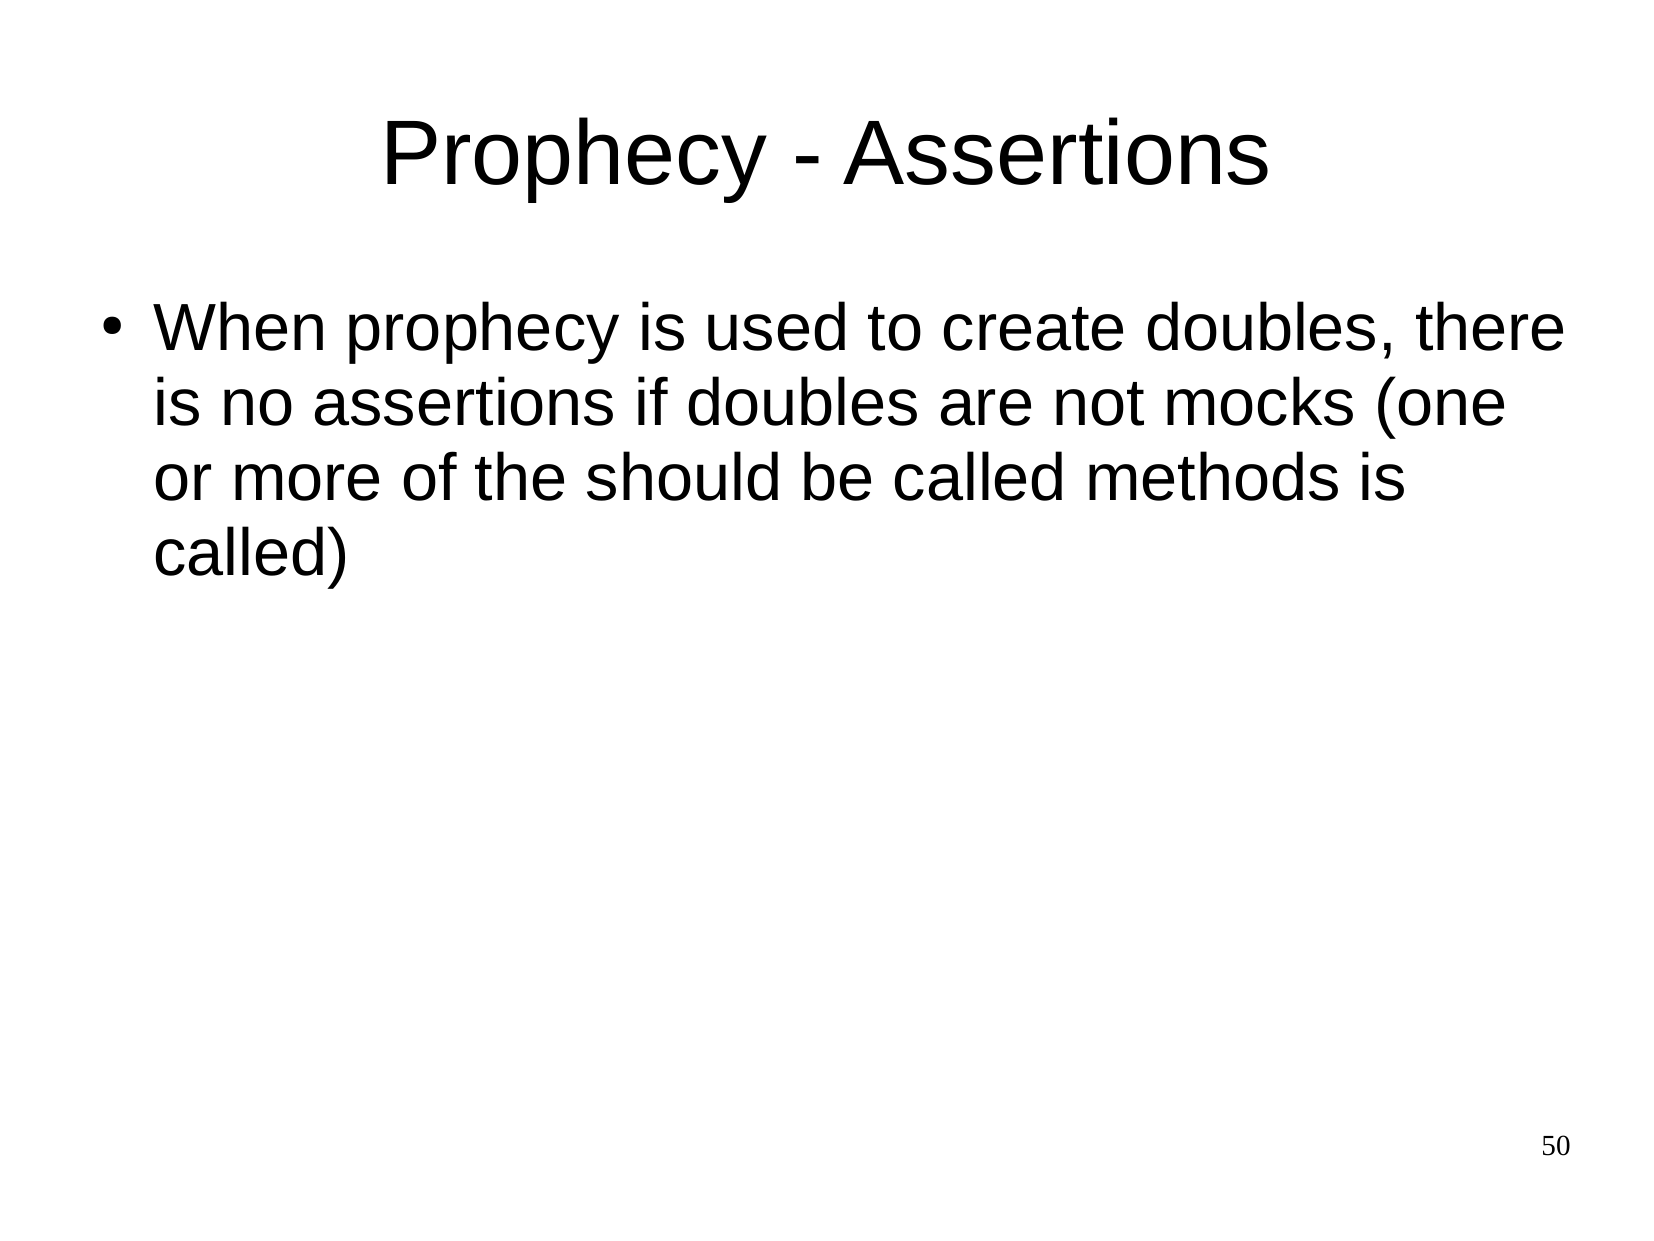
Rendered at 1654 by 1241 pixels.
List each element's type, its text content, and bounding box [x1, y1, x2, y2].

list When prophecy is used to create doubles, there is no assertions if doubles are not mocks (one or more of the should be called methods is called) [82, 290, 1571, 1010]
title Prophecy - Assertions [82, 49, 1571, 257]
